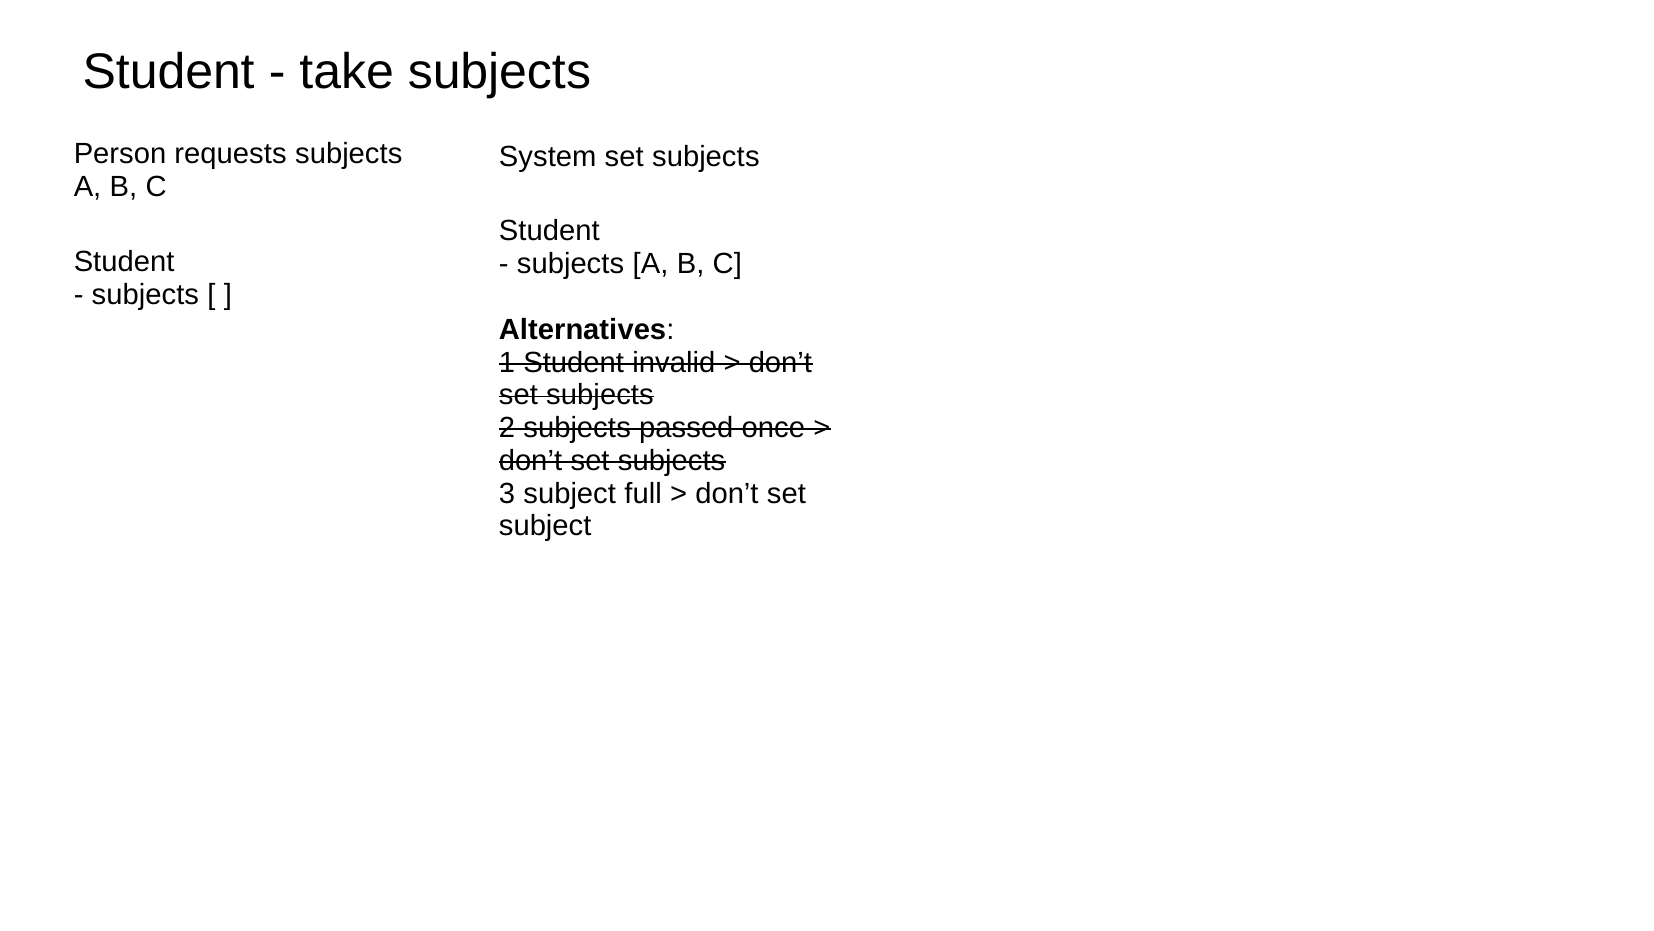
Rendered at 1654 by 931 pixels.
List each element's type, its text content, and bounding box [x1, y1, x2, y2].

text_box System set subjects Student - subjects [A, B, C] Alternatives: 1 Student invalid > don’t set subjects 2 subjects passed once > don’t set subjects 3 subject full > don’t set subject [484, 132, 851, 592]
text_box Person requests subjects A, B, C Student - subjects [ ] [59, 129, 426, 565]
title Student - take subjects [82, 37, 1571, 107]
